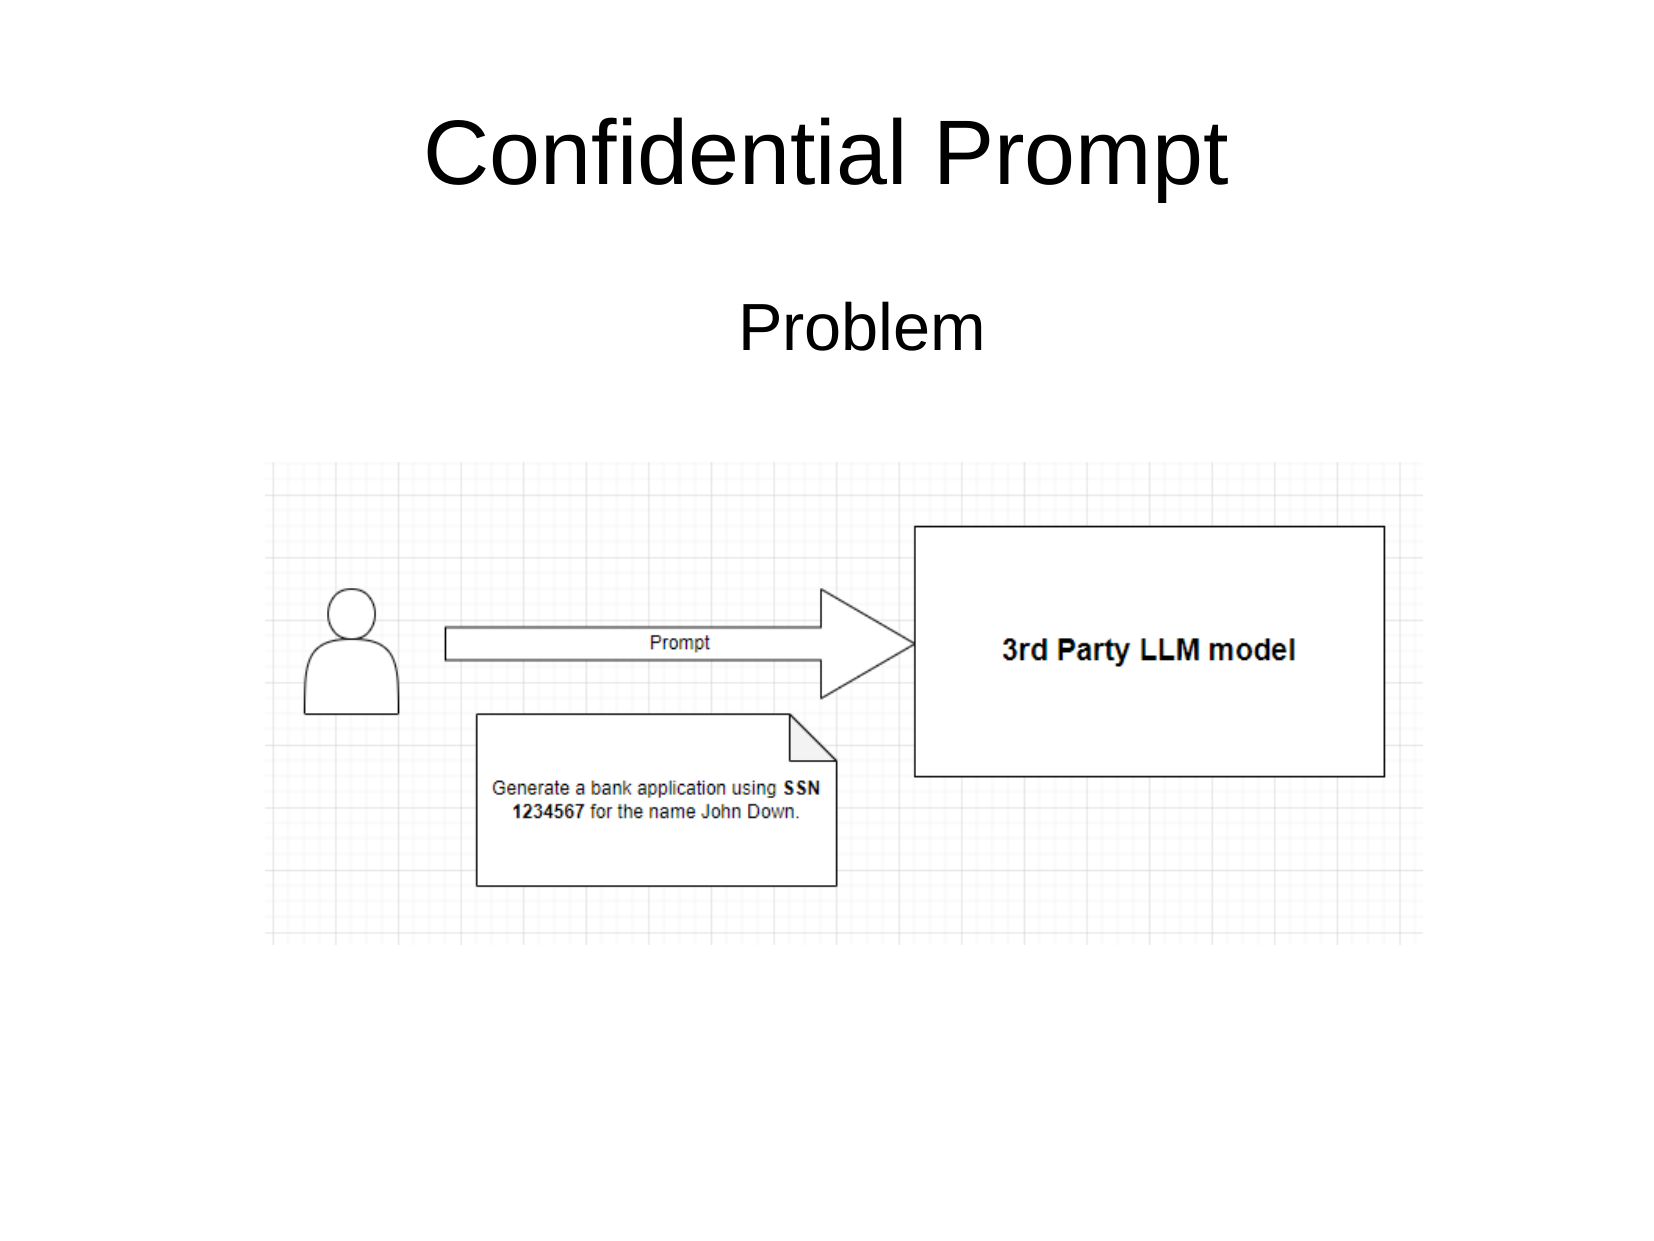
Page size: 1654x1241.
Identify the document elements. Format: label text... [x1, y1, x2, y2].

title Confidential Prompt [82, 49, 1571, 257]
list Problem [82, 290, 1571, 1109]
picture [265, 462, 1423, 945]
